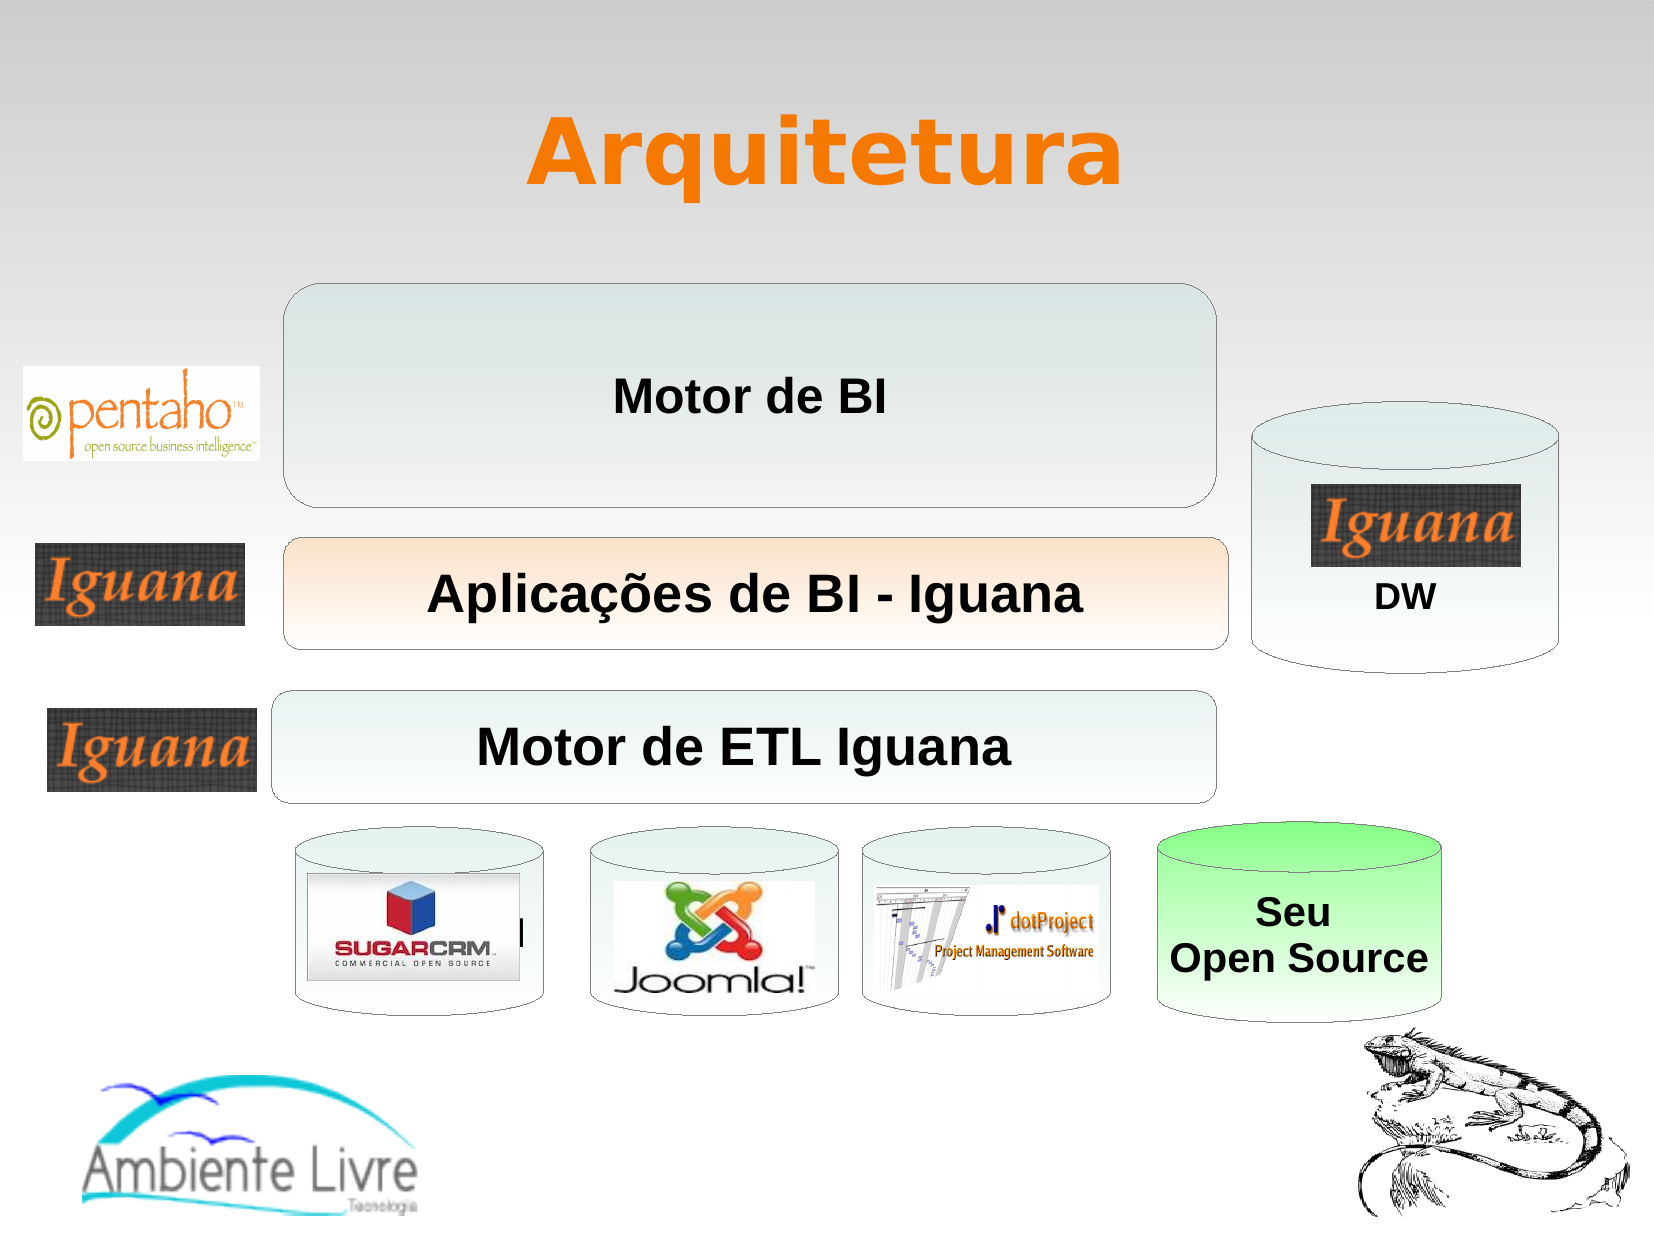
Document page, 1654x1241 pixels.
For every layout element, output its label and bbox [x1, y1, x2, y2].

picture [23, 366, 260, 461]
picture [874, 885, 1099, 993]
picture [82, 1075, 426, 1216]
picture [614, 881, 815, 993]
picture [35, 543, 245, 626]
picture [1311, 484, 1521, 567]
picture [47, 708, 257, 792]
picture [1358, 1027, 1630, 1217]
picture [307, 873, 520, 981]
